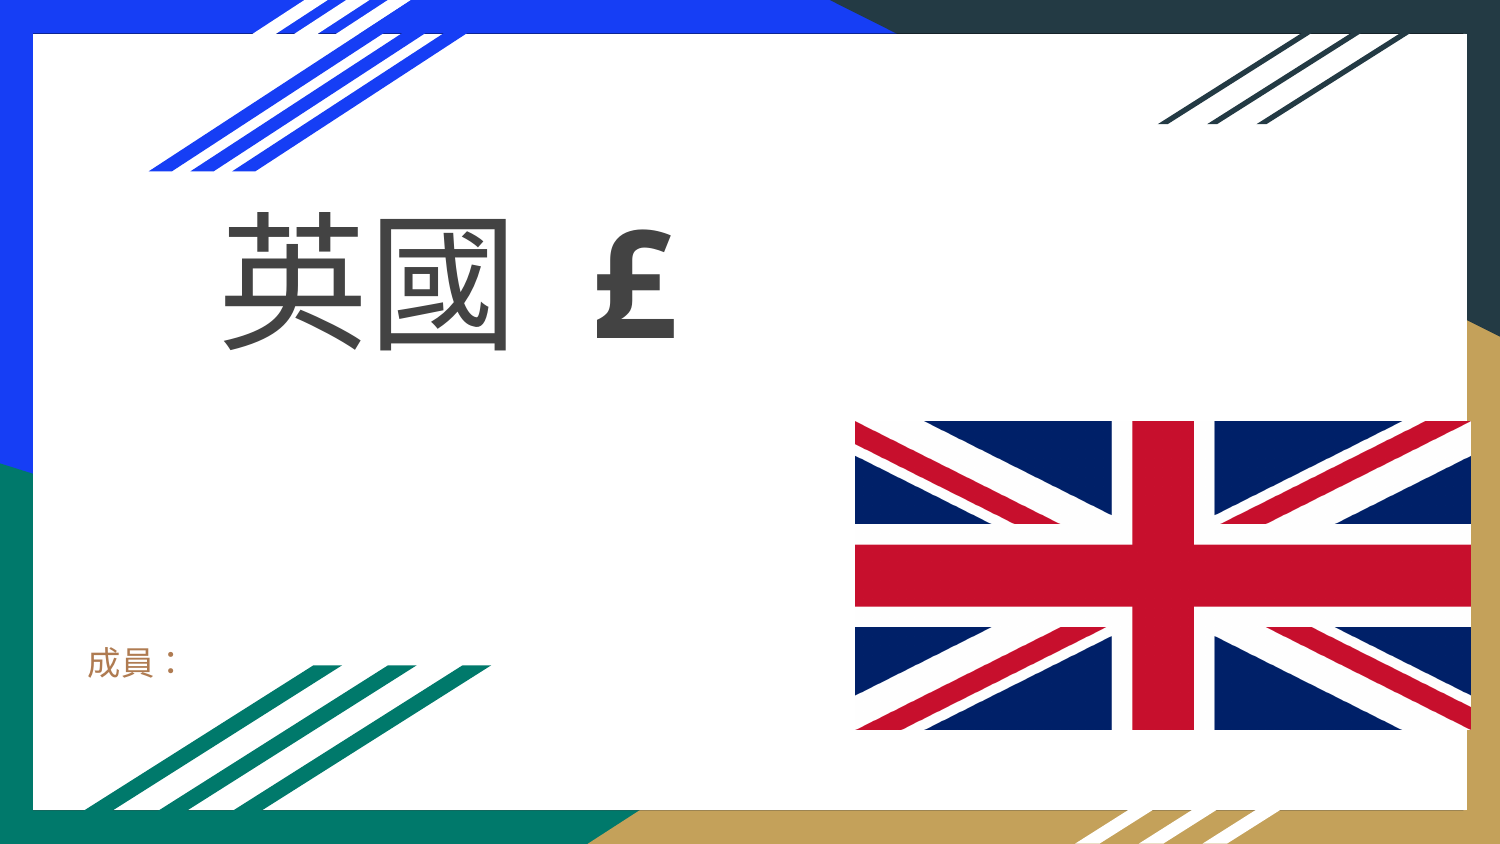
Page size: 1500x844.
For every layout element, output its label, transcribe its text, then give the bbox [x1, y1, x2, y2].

subtitle 成員： [72, 635, 1471, 704]
picture [855, 704, 1471, 730]
picture [855, 421, 1471, 635]
title 英國 £ [65, 97, 744, 435]
